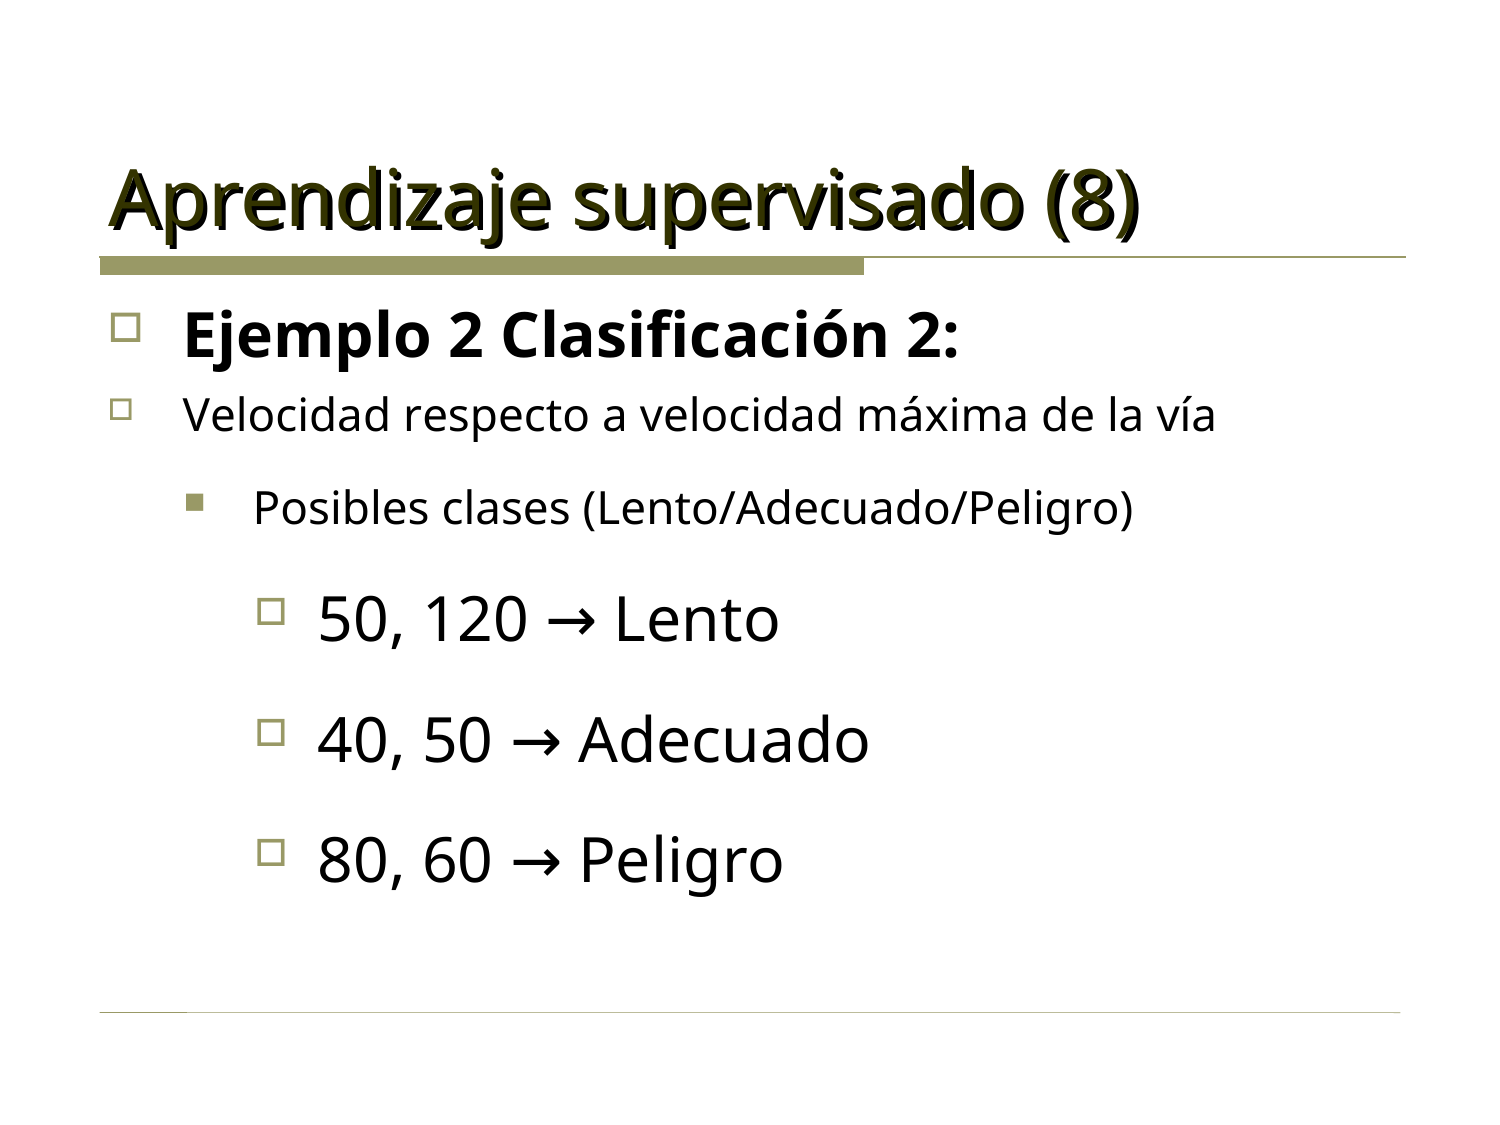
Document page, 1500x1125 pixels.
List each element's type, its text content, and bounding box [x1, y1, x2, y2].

list Ejemplo 2 Clasificación 2: Velocidad respecto a velocidad máxima de la vía Posibles clases (Lento/Adecuado/Peligro) 50, 120 → Lento 40, 50 → Adecuado 80, 60 → Peligro [92, 287, 1353, 1013]
title Aprendizaje supervisado (8) [94, 50, 1407, 250]
